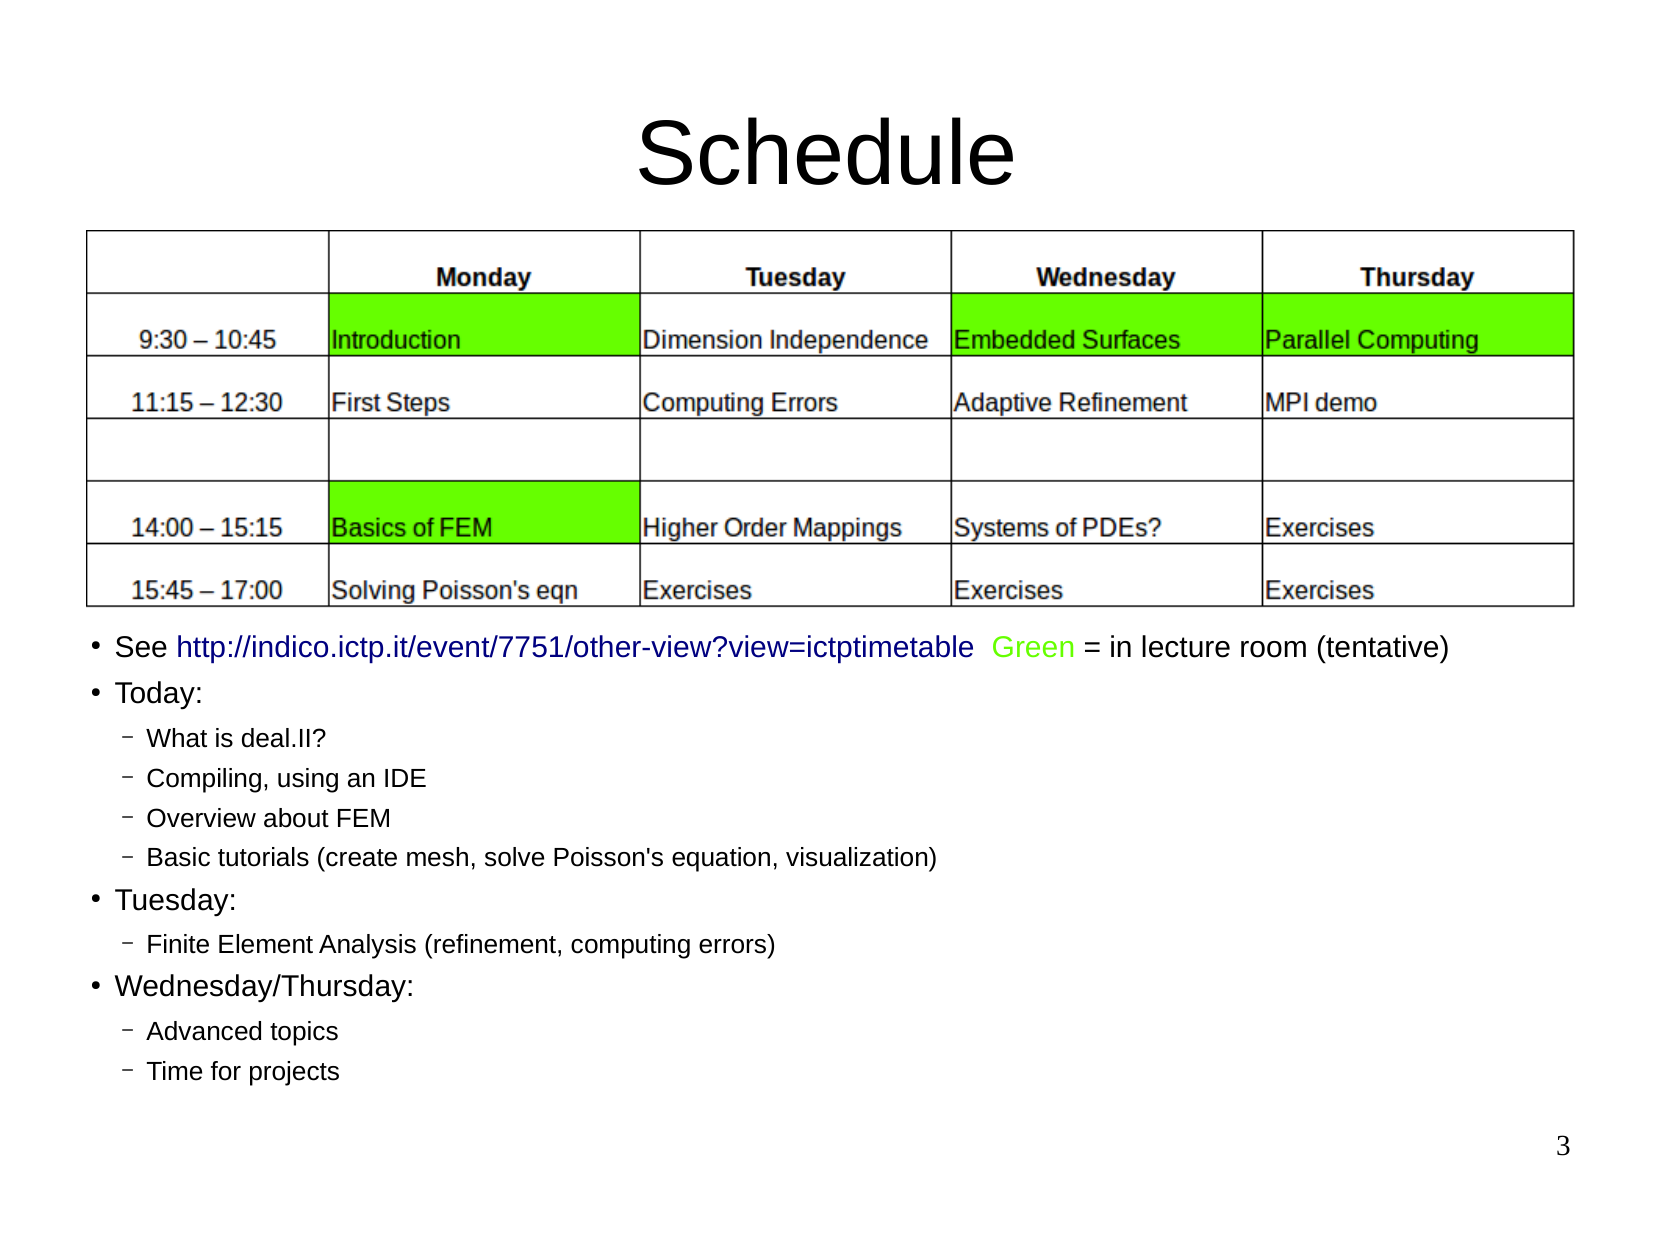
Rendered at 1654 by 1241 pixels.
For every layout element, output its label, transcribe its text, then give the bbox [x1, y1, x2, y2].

list See http://indico.ictp.it/event/7751/other-view?view=ictptimetable Green = in lecture room (tentative) Today: What is deal.II? Compiling, using an IDE Overview about FEM Basic tutorials (create mesh, solve Poisson's equation, visualization) Tuesday: Finite Element Analysis (refinement, computing errors) Wednesday/Thursday: Advanced topics Time for projects [82, 630, 1538, 1096]
picture [86, 230, 1581, 616]
title Schedule [82, 49, 1571, 257]
